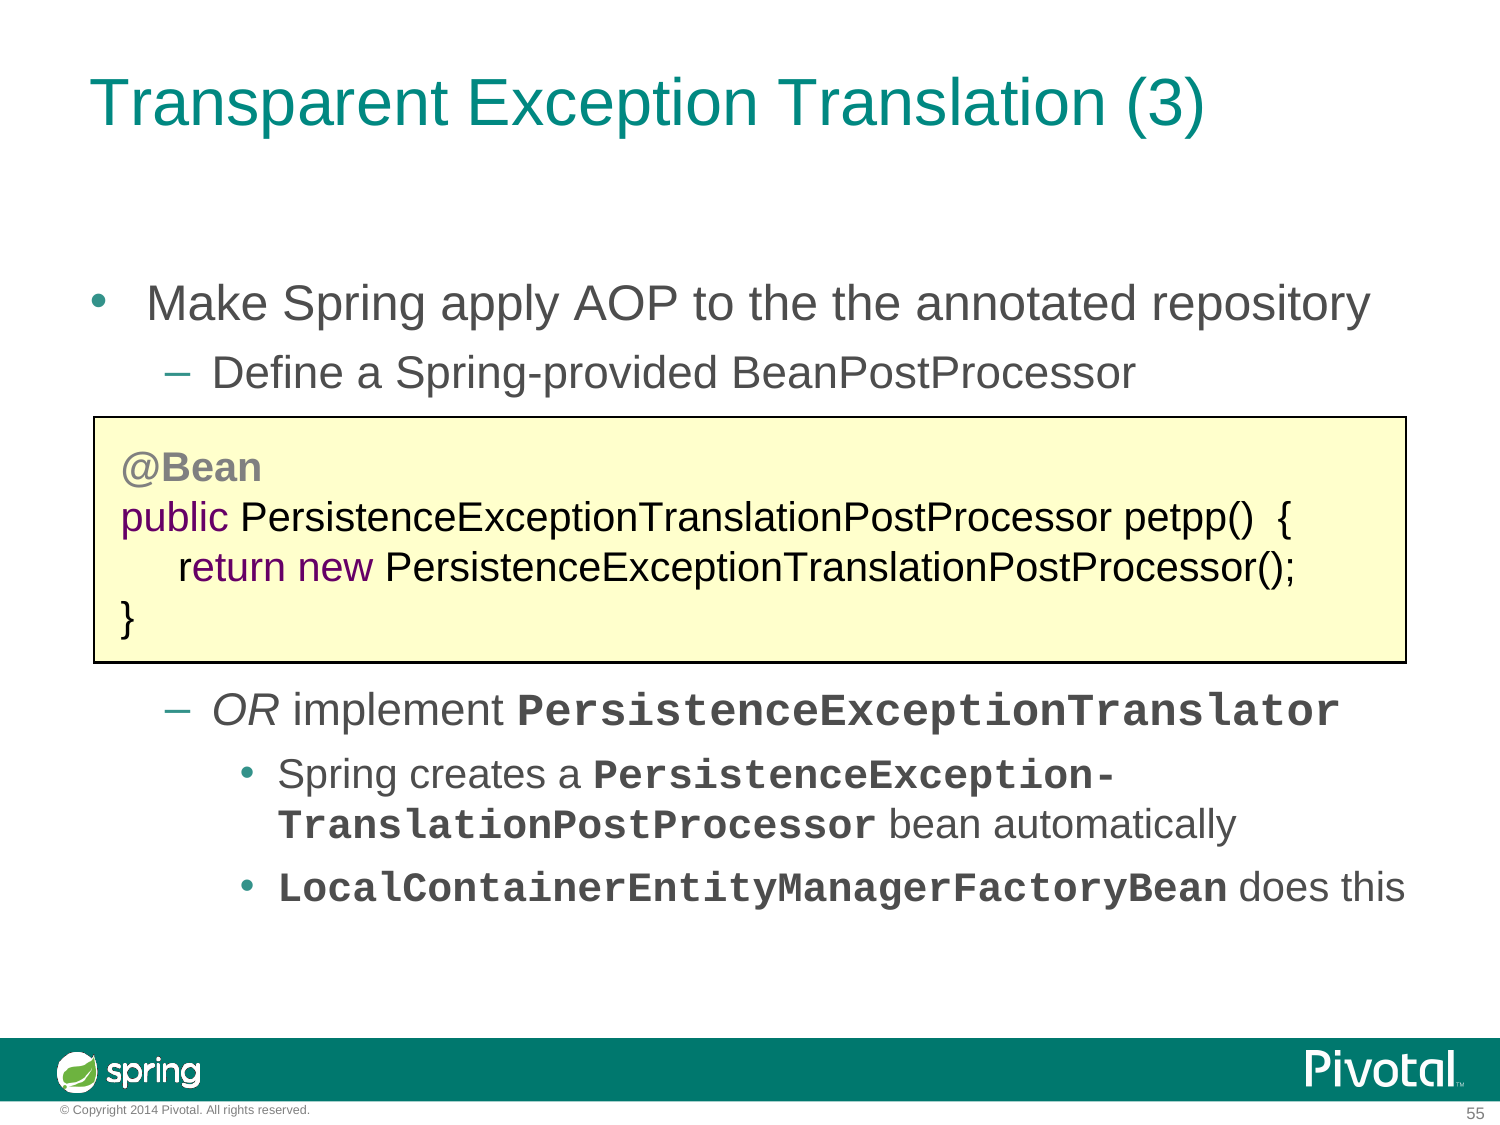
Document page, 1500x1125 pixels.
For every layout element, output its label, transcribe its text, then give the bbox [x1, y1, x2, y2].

title Transparent Exception Translation (3) [75, 45, 1426, 233]
picture [1306, 1050, 1464, 1087]
text_box @Bean public PersistenceExceptionTranslationPostProcessor petpp() { return new PersistenceExceptionTranslationPostProcessor(); } [93, 417, 1407, 663]
picture [32, 1041, 210, 1103]
list Make Spring apply AOP to the the annotated repository Define a Spring-provided BeanPostProcessor OR implement PersistenceExceptionTranslator Spring creates a PersistenceException-TranslationPostProcessor bean automatically LocalContainerEntityManagerFactoryBean does this [75, 262, 1426, 1058]
